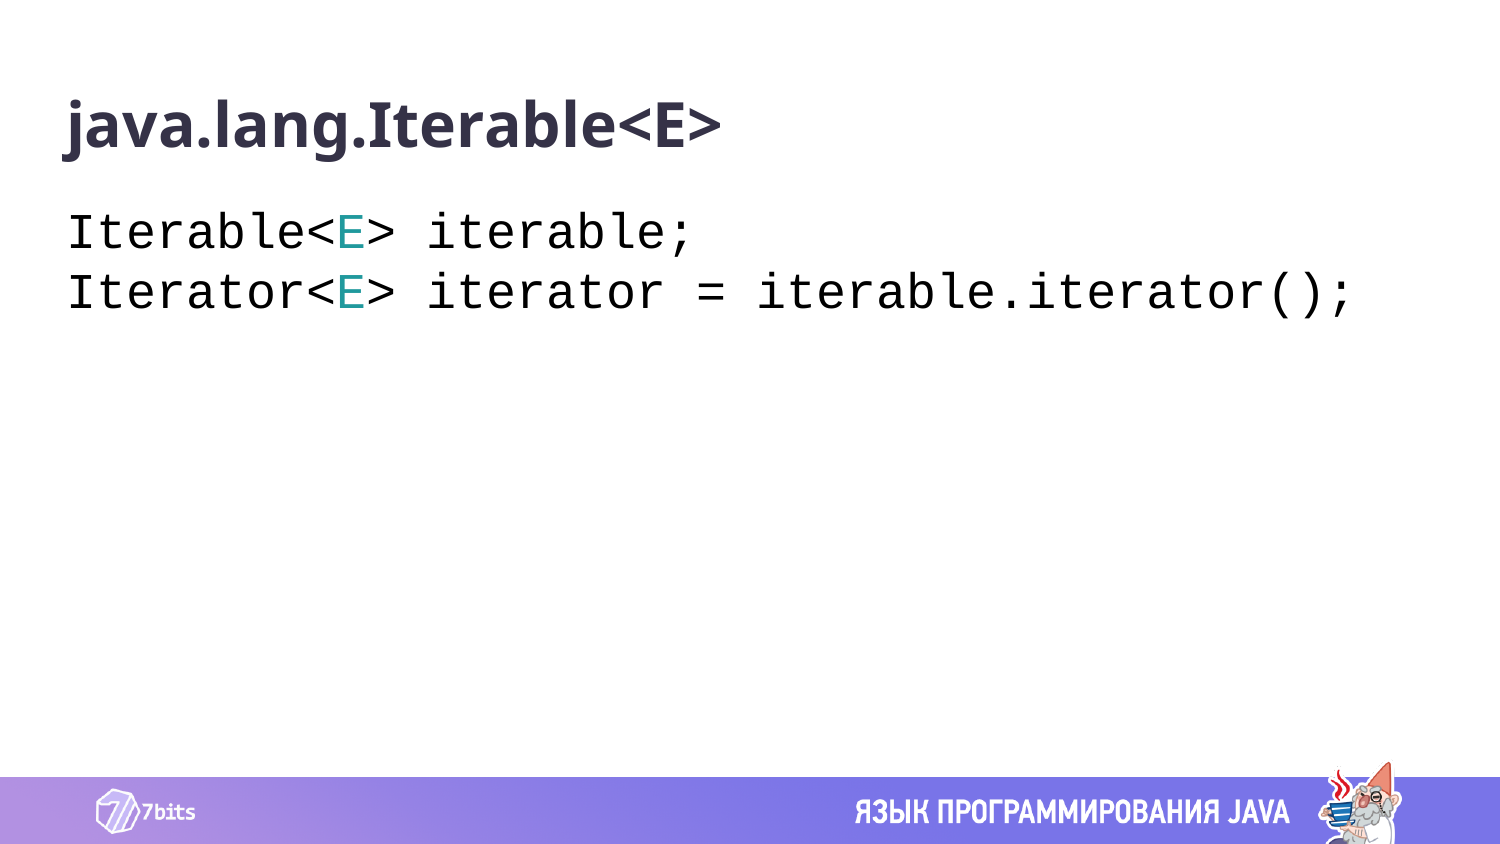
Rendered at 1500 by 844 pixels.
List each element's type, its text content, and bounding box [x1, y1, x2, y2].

picture [0, 717, 1500, 844]
list Iterable<E> iterable; Iterator<E> iterator = iterable.iterator(); [51, 184, 1449, 745]
title java.lang.Iterable<E> [51, 69, 1449, 164]
